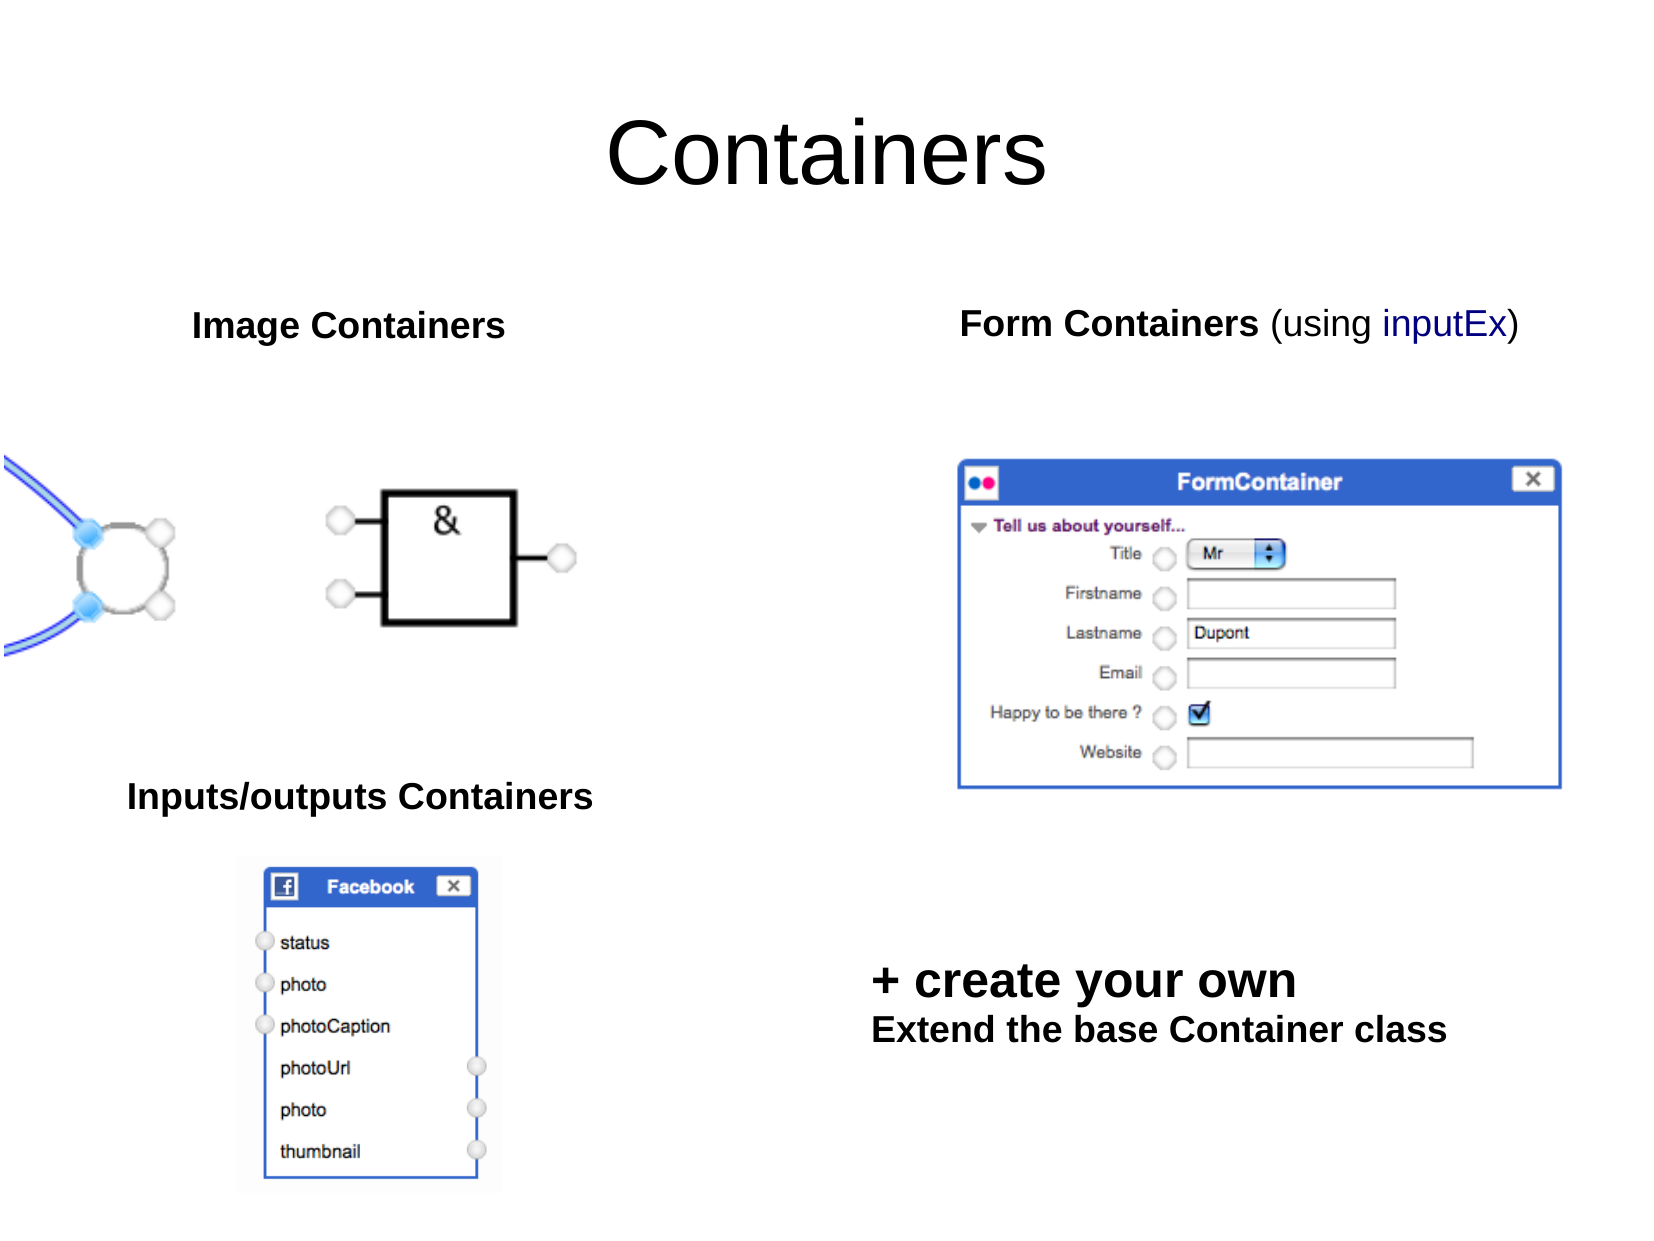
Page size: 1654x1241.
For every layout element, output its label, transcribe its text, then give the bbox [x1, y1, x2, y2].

picture [944, 442, 1595, 817]
title Containers [82, 56, 1571, 250]
picture [4, 433, 207, 709]
text_box Image Containers [177, 297, 709, 355]
text_box + create your own Extend the base Container class [856, 944, 1654, 1058]
text_box Inputs/outputs Containers [112, 767, 644, 825]
text_box Form Containers (using inputEx) [944, 295, 1595, 353]
picture [236, 856, 502, 1194]
picture [295, 454, 621, 680]
